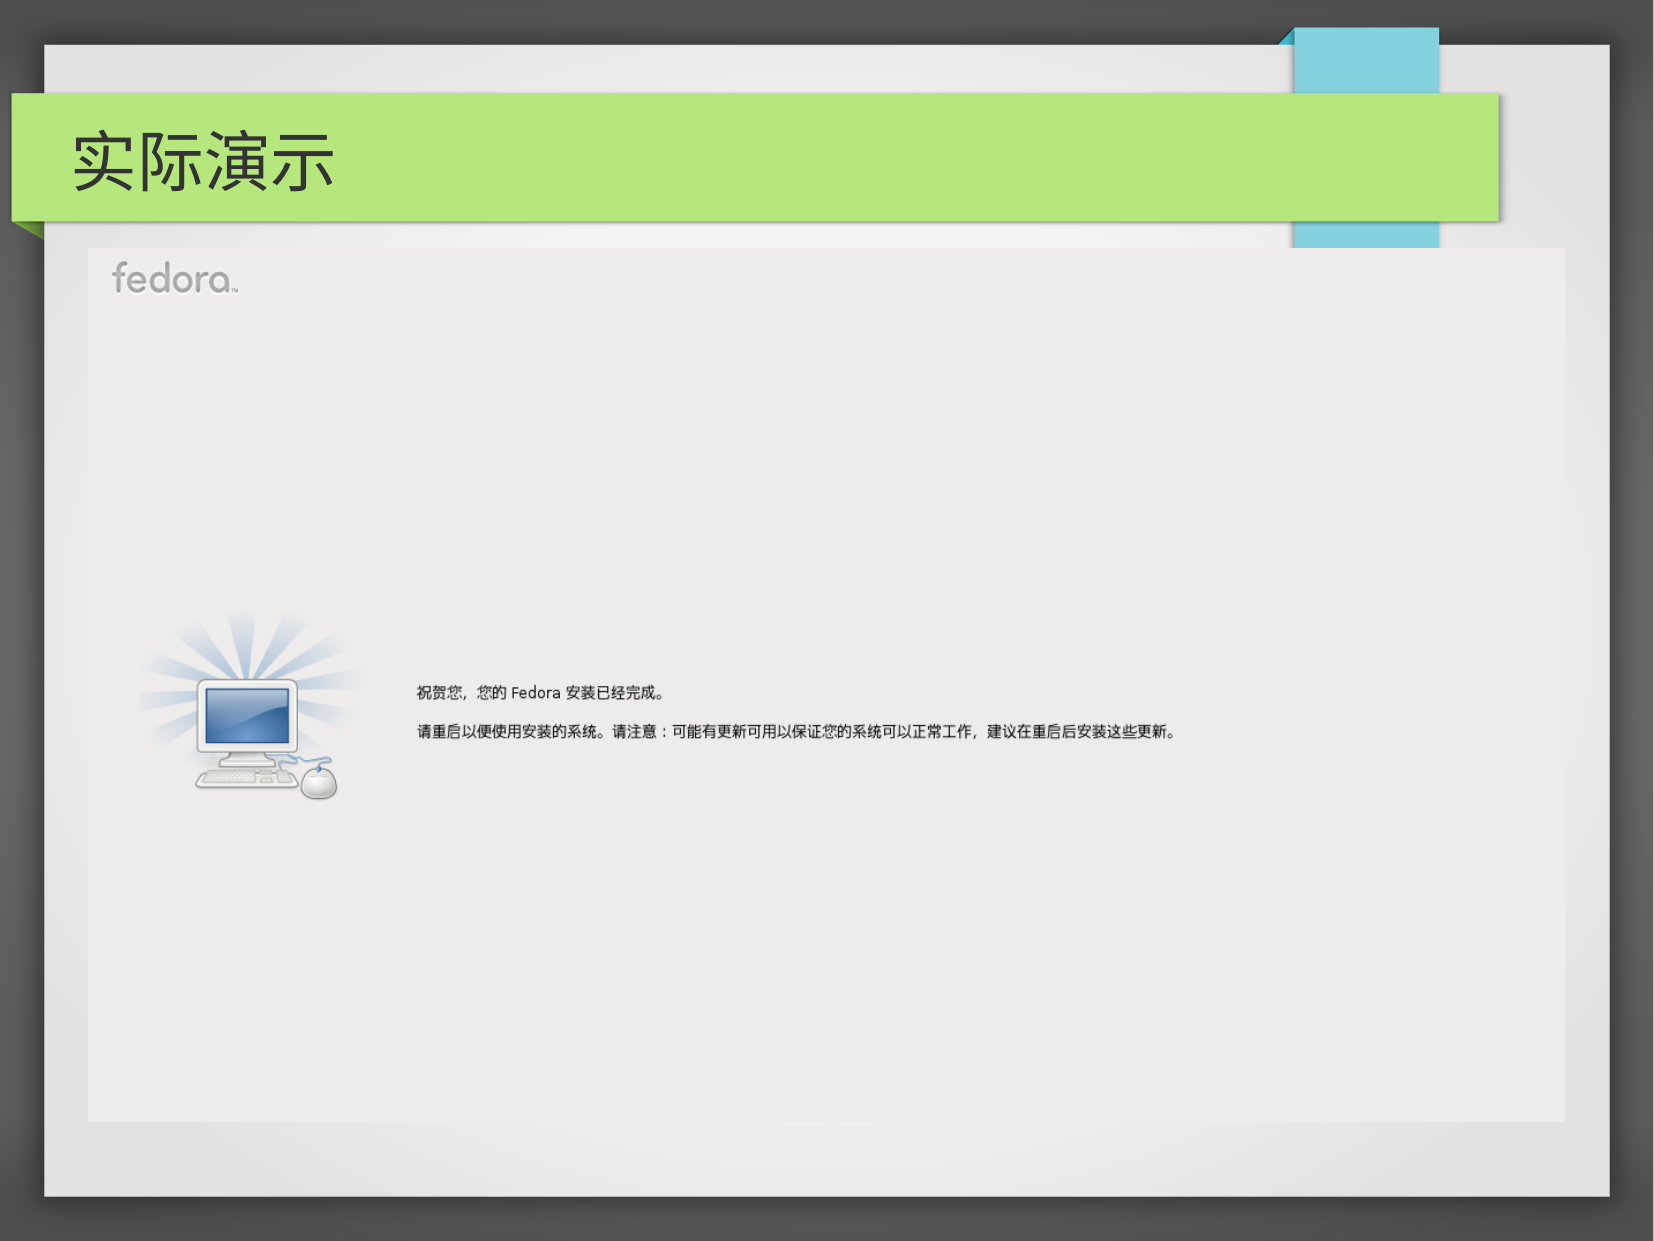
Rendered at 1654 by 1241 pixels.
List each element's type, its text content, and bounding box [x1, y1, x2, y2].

title 实际演示 [70, 106, 1229, 213]
picture [0, 0, 1654, 1241]
